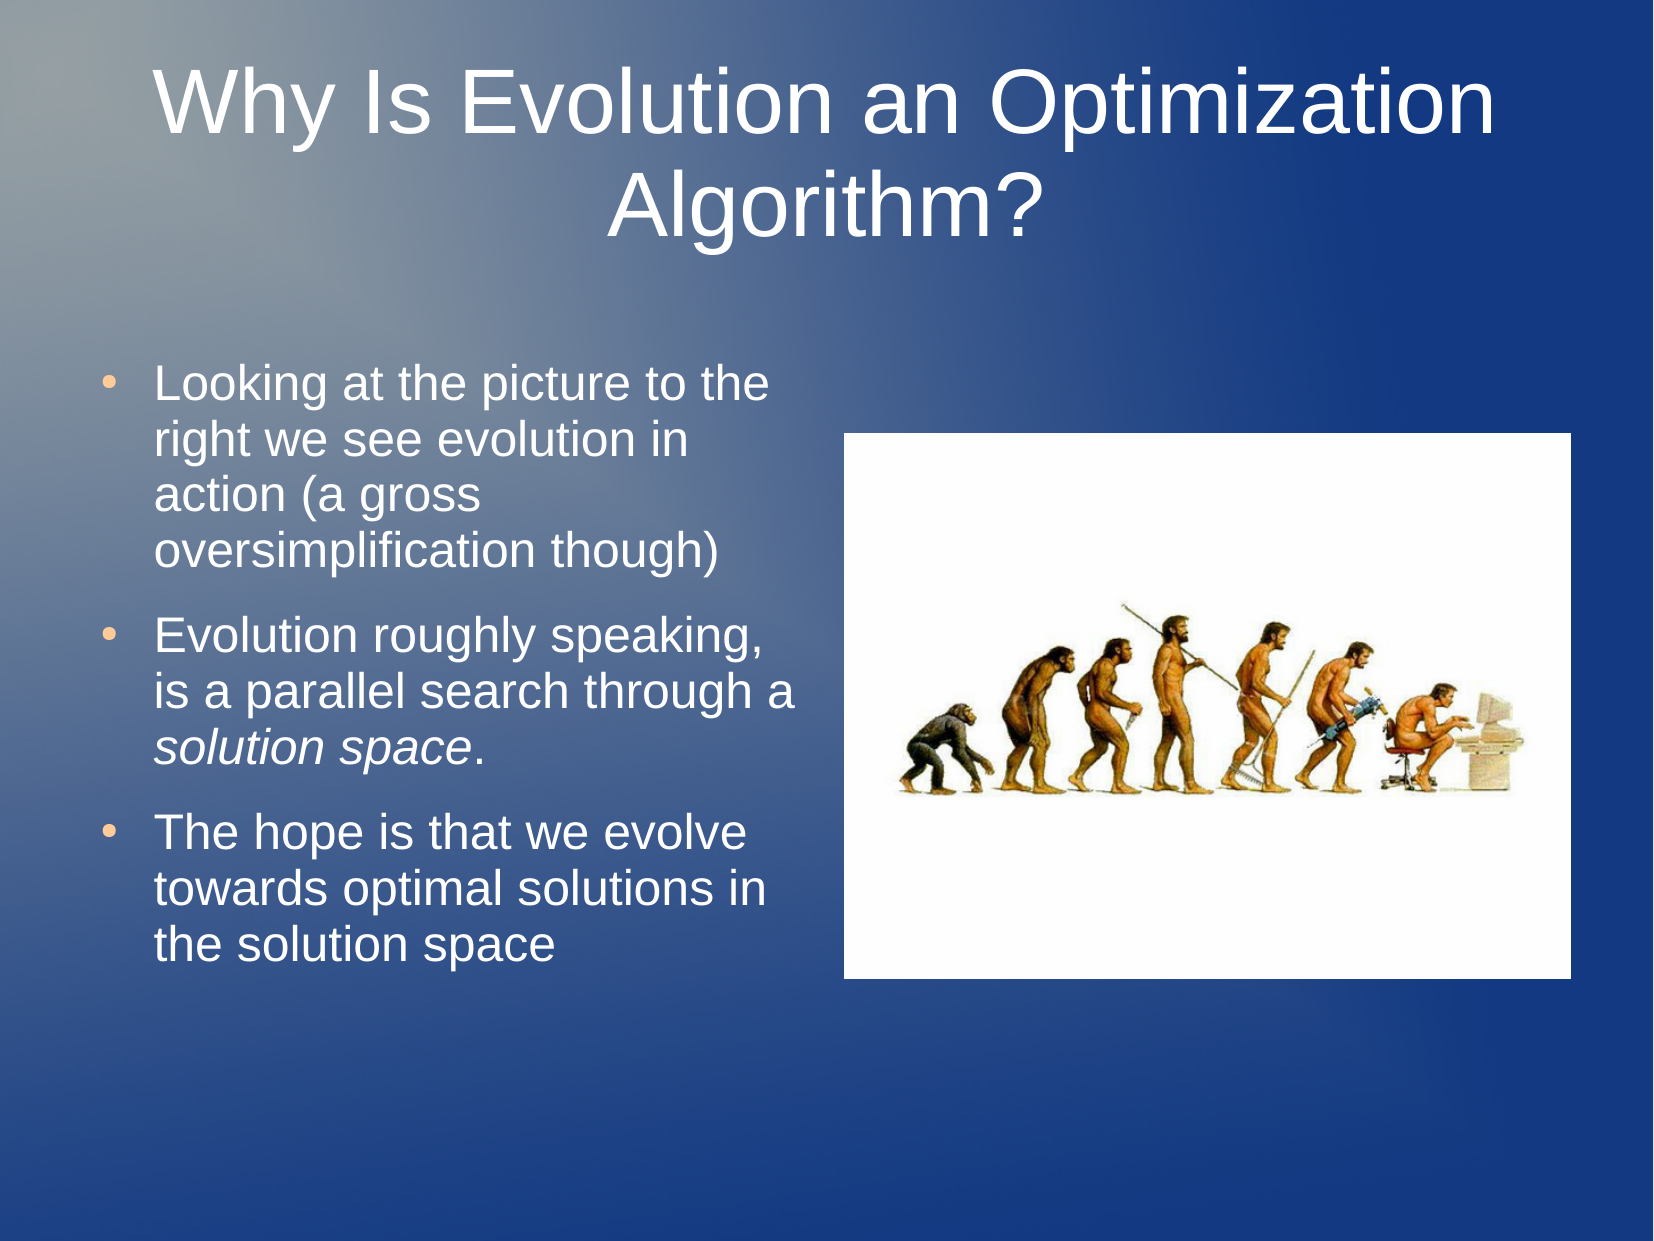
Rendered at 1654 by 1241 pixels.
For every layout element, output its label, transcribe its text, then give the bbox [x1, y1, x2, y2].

picture [0, 0, 1654, 1241]
title Why Is Evolution an Optimization Algorithm? [82, 49, 1571, 257]
list Looking at the picture to the right we see evolution in action (a gross oversimplification though) Evolution roughly speaking, is a parallel search through a solution space. The hope is that we evolve towards optimal solutions in the solution space [82, 355, 809, 1058]
